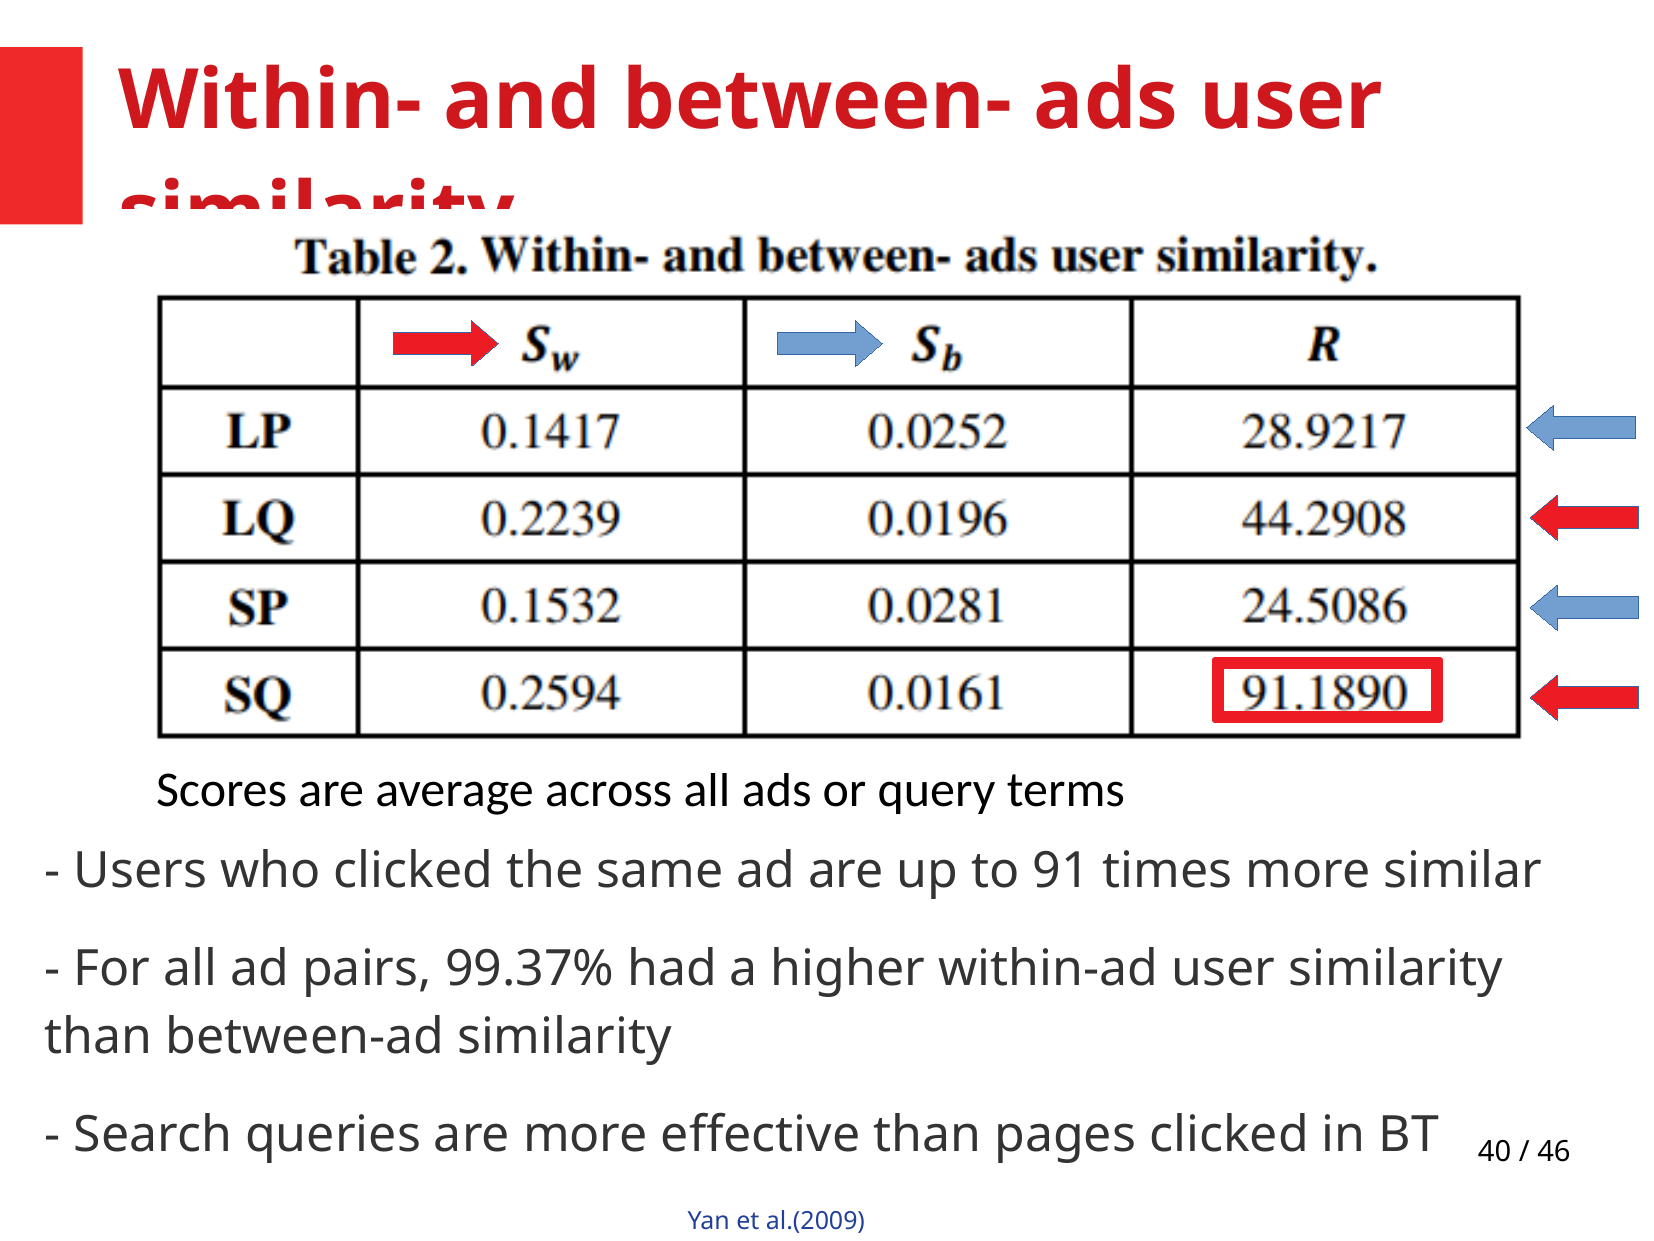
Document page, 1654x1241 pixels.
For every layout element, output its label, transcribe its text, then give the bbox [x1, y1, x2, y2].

text_box [1530, 585, 1639, 631]
text_box [1530, 495, 1639, 541]
text_box Yan et al.(2009) [672, 1195, 943, 1240]
text_box [777, 320, 883, 367]
picture [105, 209, 1577, 774]
title Within- and between- ads user similarity [118, 49, 1571, 209]
text_box Scores are average across all ads or query terms [141, 774, 1141, 826]
text_box [1530, 675, 1639, 721]
text_box [1526, 405, 1636, 451]
text_box [1215, 660, 1441, 721]
text_box [393, 320, 499, 366]
text_box - Users who clicked the same ad are up to 91 times more similar - For all ad pairs, 99.37% had a higher within-ad user similarity than between-ad similarity - Search queries are more effective than pages clicked in BT [30, 826, 1639, 1196]
